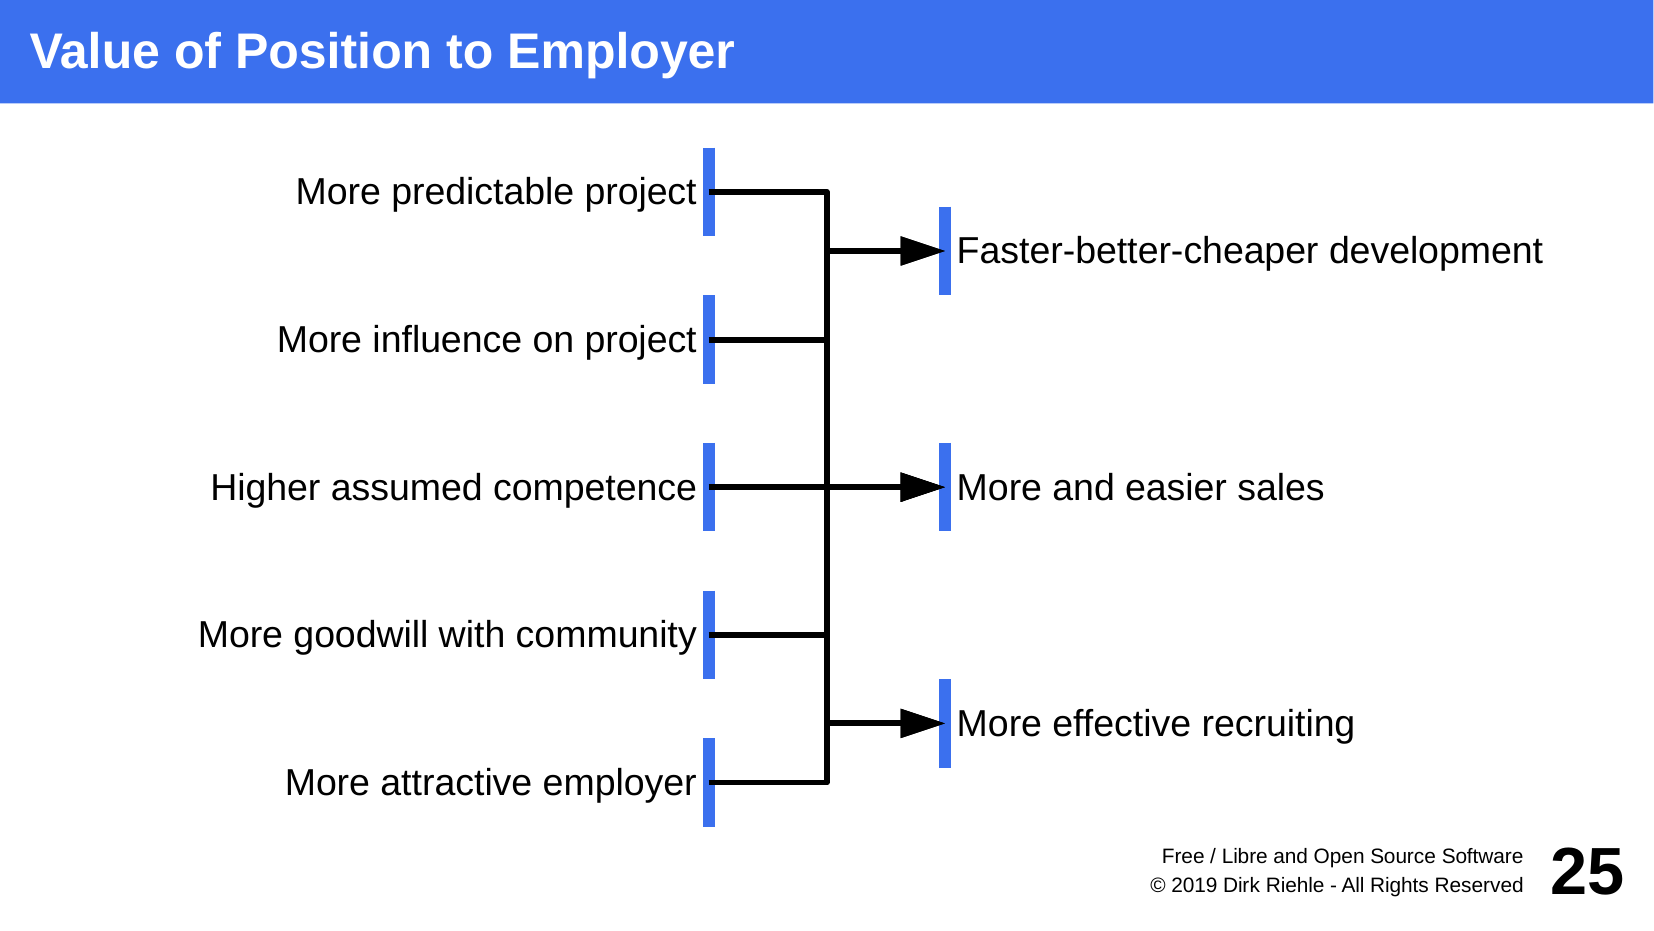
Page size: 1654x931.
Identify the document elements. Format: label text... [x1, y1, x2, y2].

text_box Higher assumed competence [59, 442, 709, 532]
text_box More goodwill with community [59, 590, 709, 680]
text_box More effective recruiting [951, 679, 1595, 768]
text_box More influence on project [59, 295, 703, 384]
title Value of Position to Employer [0, 0, 1654, 104]
text_box More attractive employer [59, 738, 703, 827]
text_box More and easier sales [944, 442, 1595, 532]
text_box More predictable project [59, 147, 709, 237]
text_box Faster-better-cheaper development [944, 206, 1595, 296]
